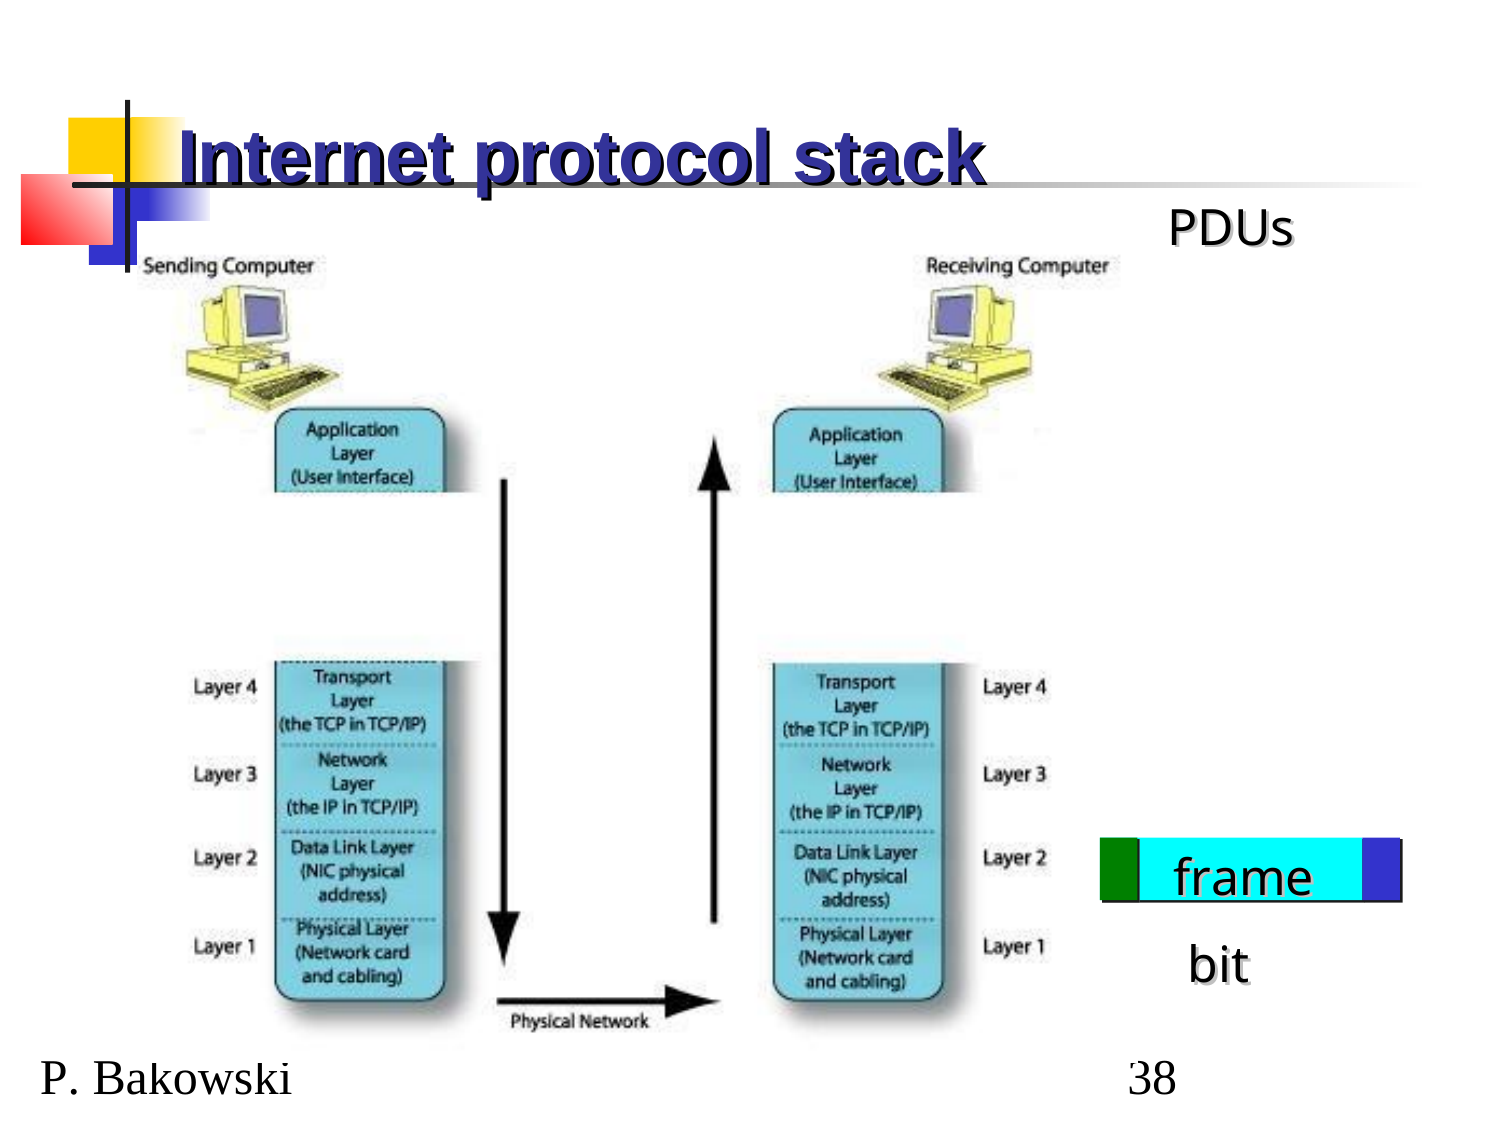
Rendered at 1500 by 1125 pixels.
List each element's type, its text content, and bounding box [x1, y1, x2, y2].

text_box [1388, 837, 1400, 901]
text_box bit [1074, 924, 1363, 1001]
text_box PDUs [1087, 187, 1376, 263]
picture [137, 221, 1138, 1063]
text_box frame [1100, 837, 1388, 913]
title Internet protocol stack [162, 99, 1400, 288]
